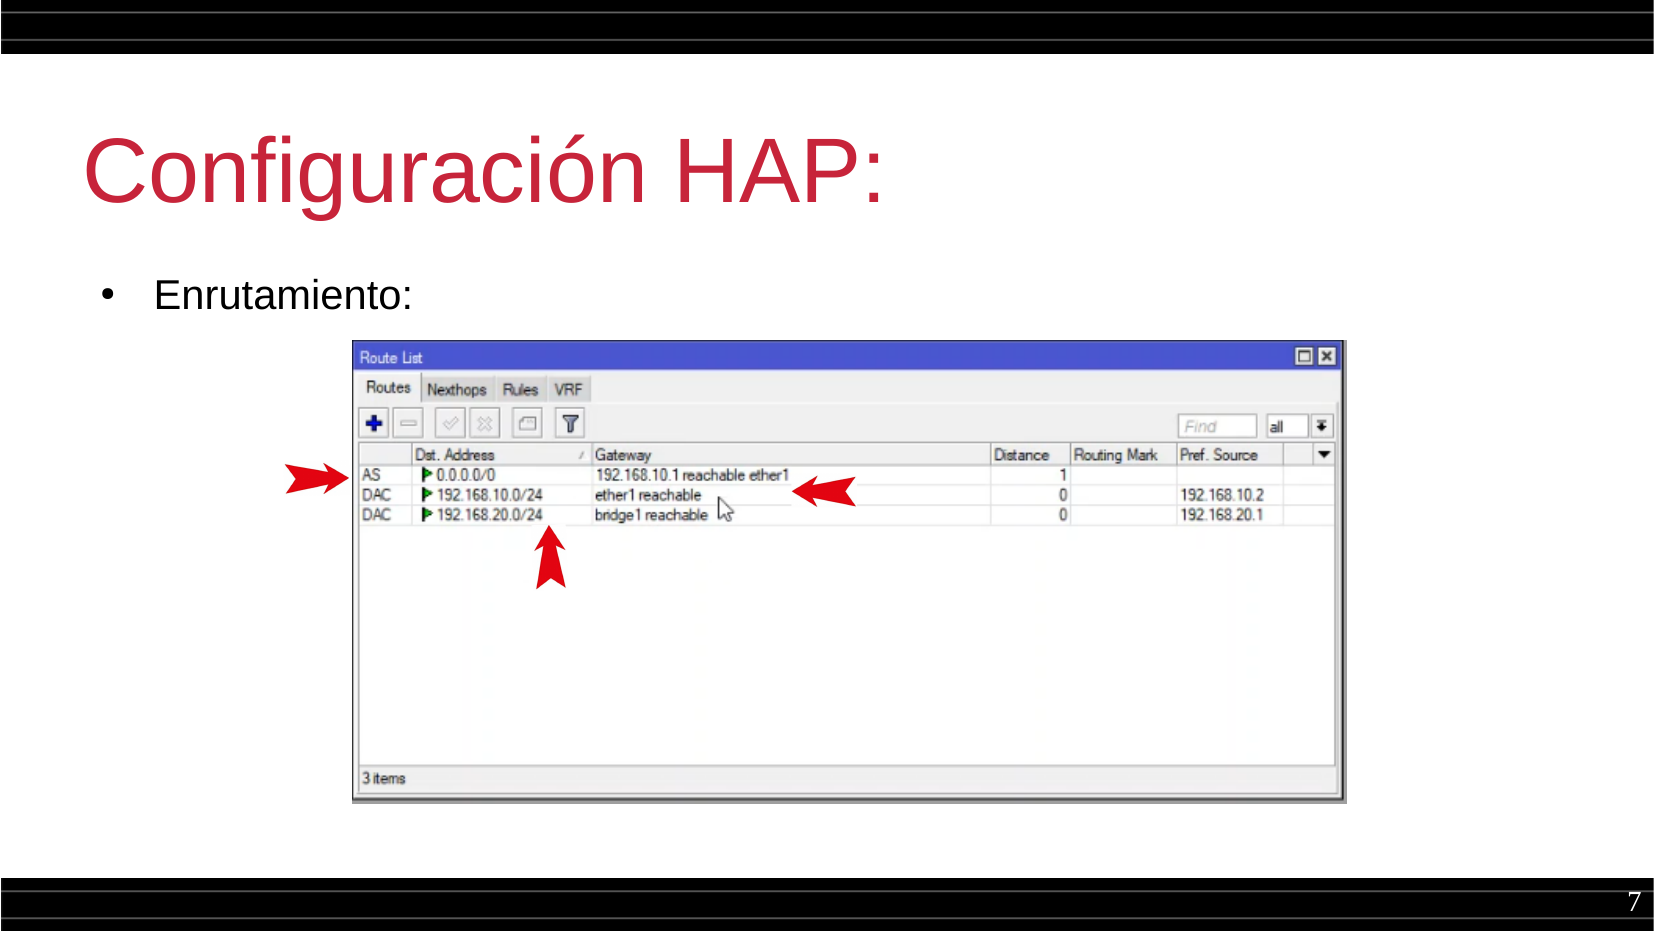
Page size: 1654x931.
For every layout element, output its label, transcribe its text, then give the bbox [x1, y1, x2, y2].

picture [283, 460, 350, 497]
title Configuración HAP: [82, 92, 1571, 249]
picture [352, 340, 1347, 804]
picture [1, 878, 1654, 931]
picture [1, 0, 1654, 54]
list Enrutamiento: [82, 271, 1571, 758]
